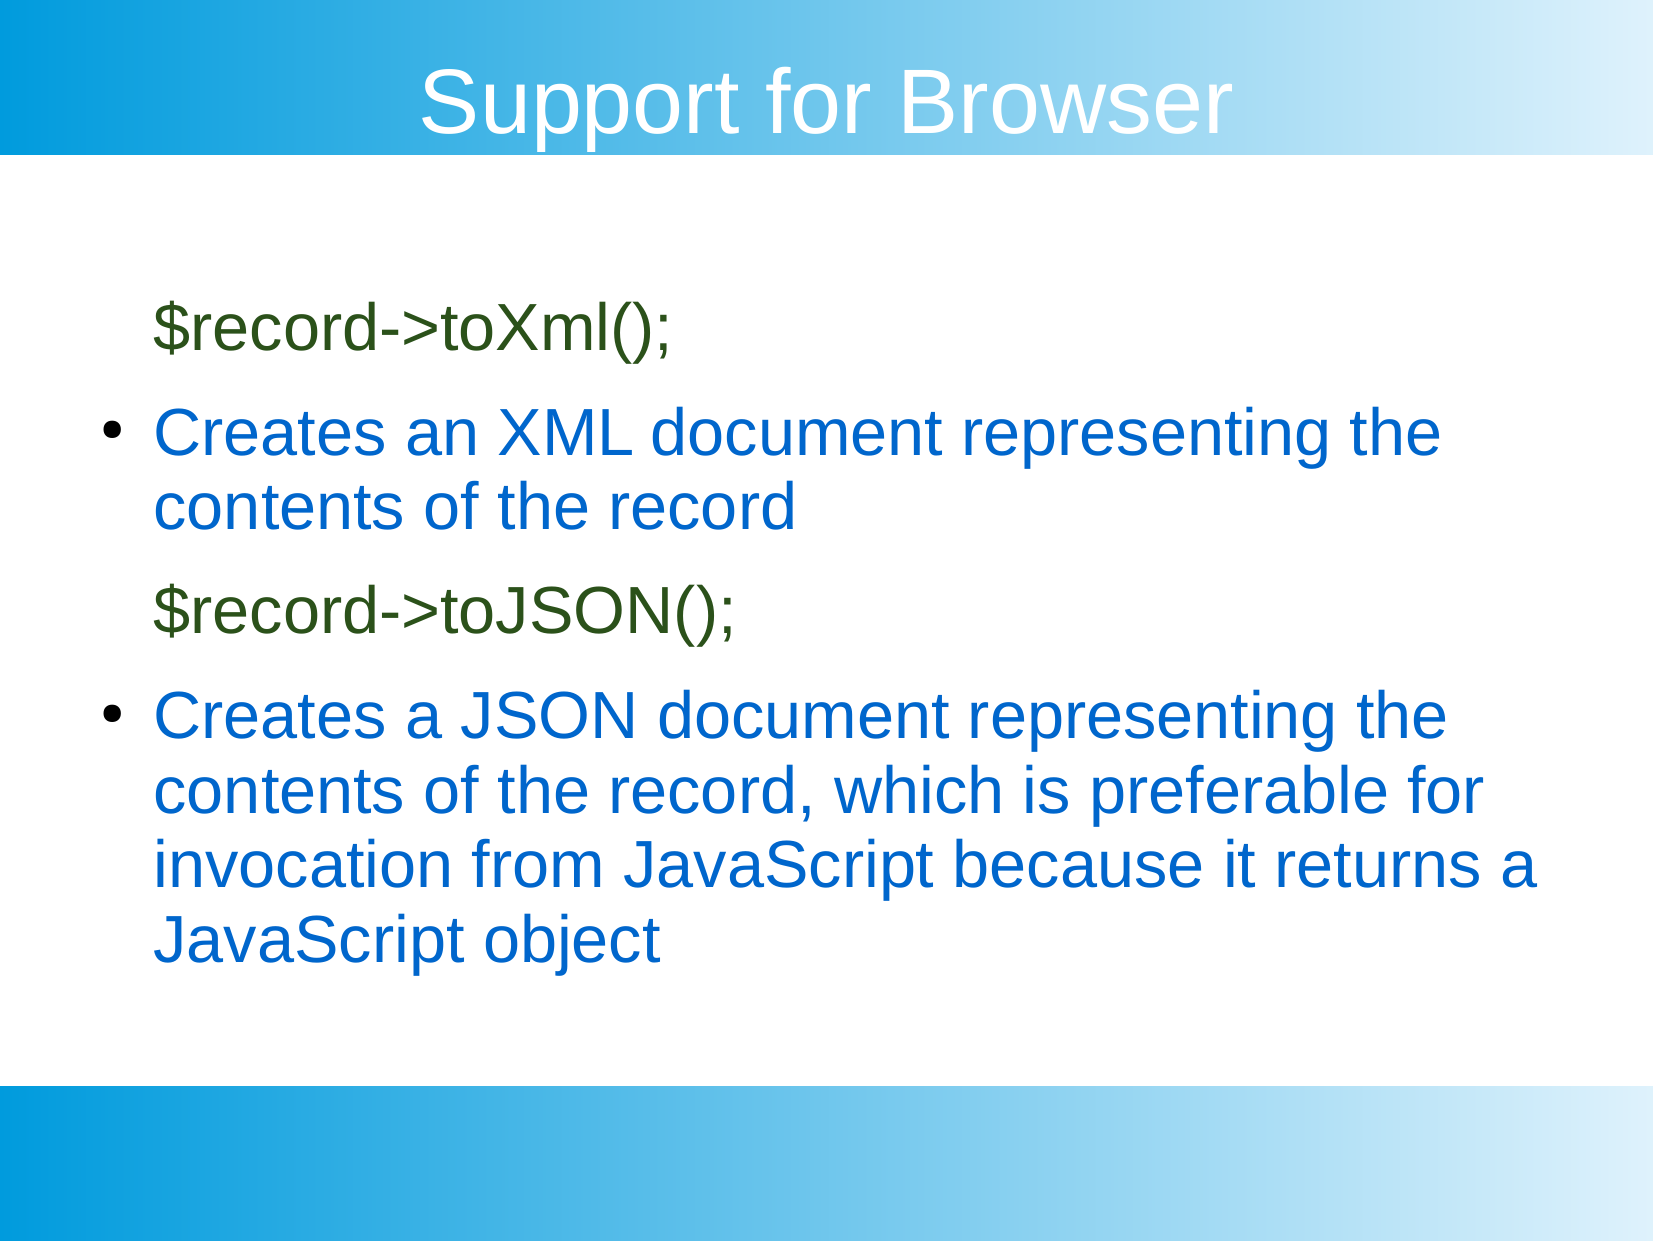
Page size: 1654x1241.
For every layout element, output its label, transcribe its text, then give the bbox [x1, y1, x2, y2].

title Support for Browser [82, 49, 1571, 155]
list $record->toXml(); Creates an XML document representing the contents of the record $record->toJSON(); Creates a JSON document representing the contents of the record, which is preferable for invocation from JavaScript because it returns a JavaScript object [82, 290, 1571, 1010]
